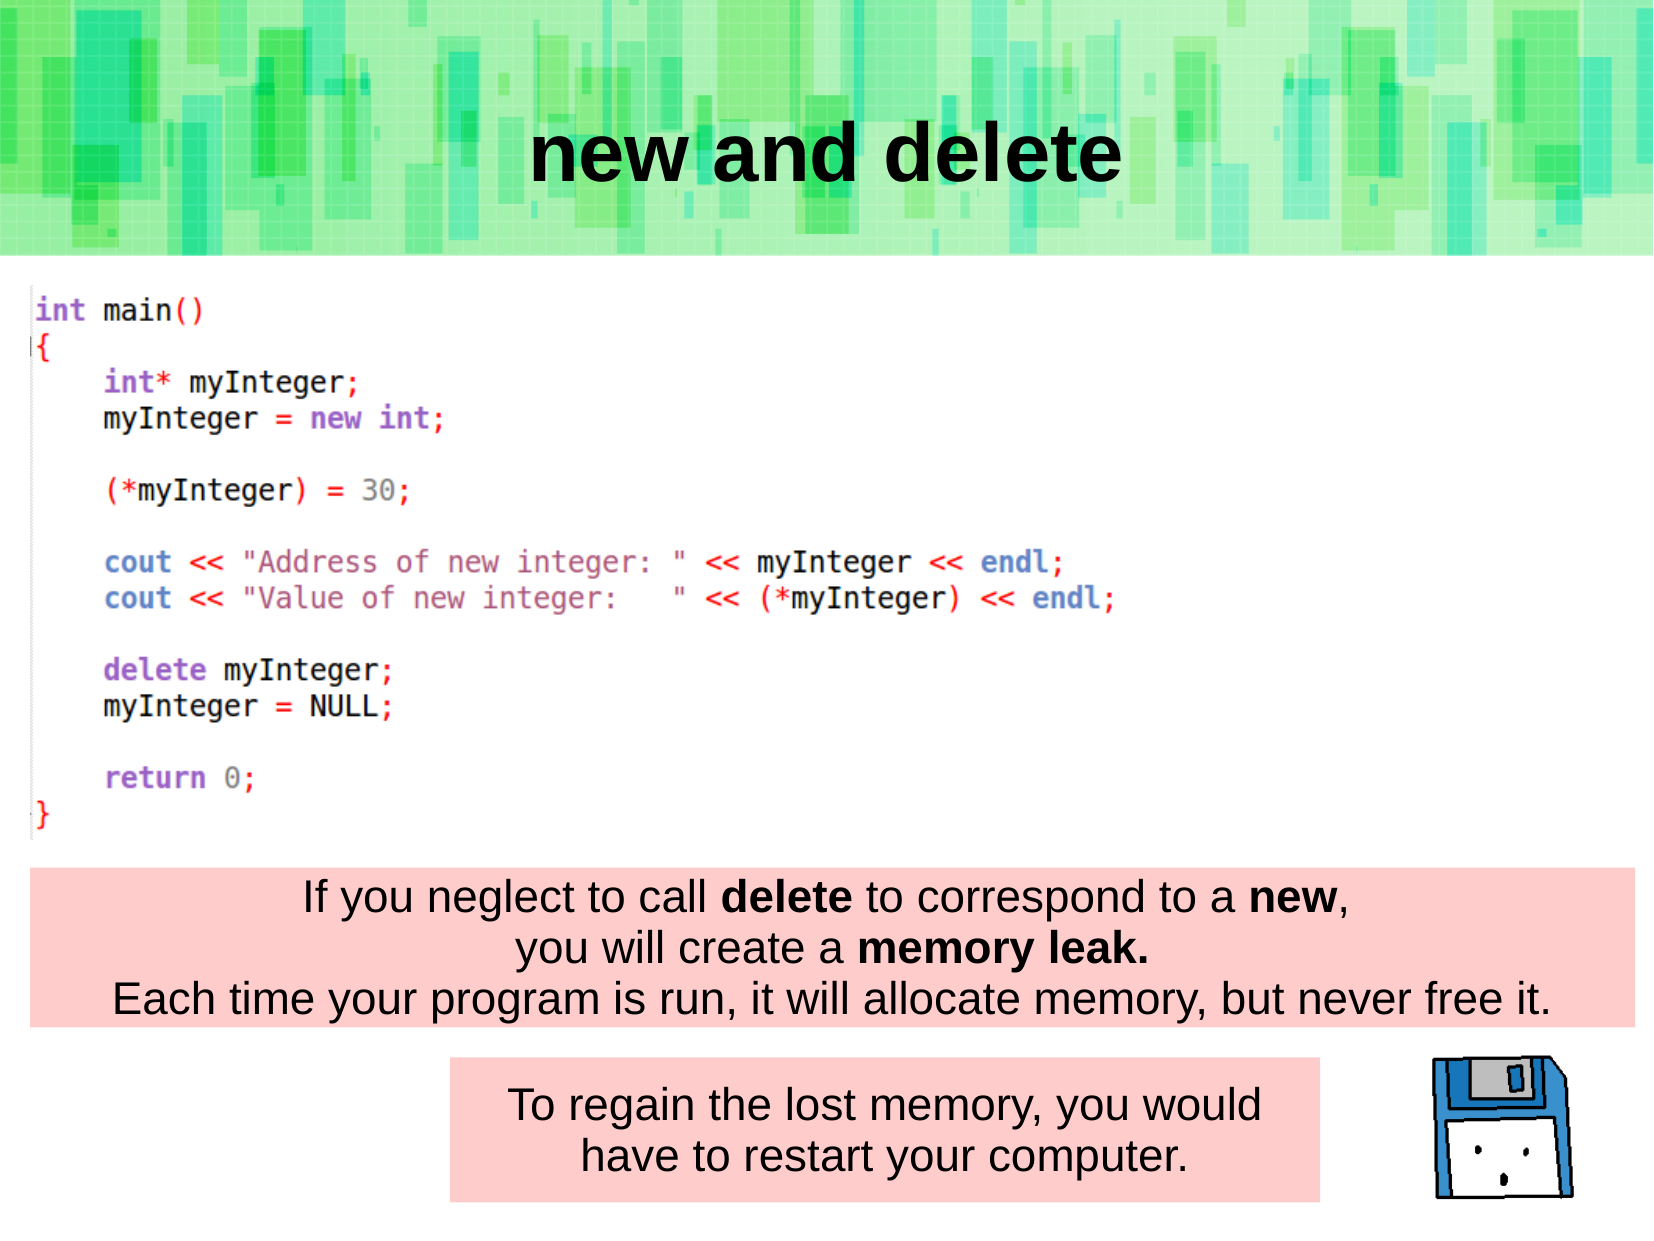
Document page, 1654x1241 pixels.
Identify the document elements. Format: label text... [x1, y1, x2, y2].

text_box To regain the lost memory, you would have to restart your computer. [450, 1057, 1321, 1203]
title new and delete [82, 49, 1571, 257]
text_box If you neglect to call delete to correspond to a new, you will create a memory leak. Each time your program is run, it will allocate memory, but never free it. [30, 867, 1636, 1028]
picture [0, 0, 1654, 1241]
